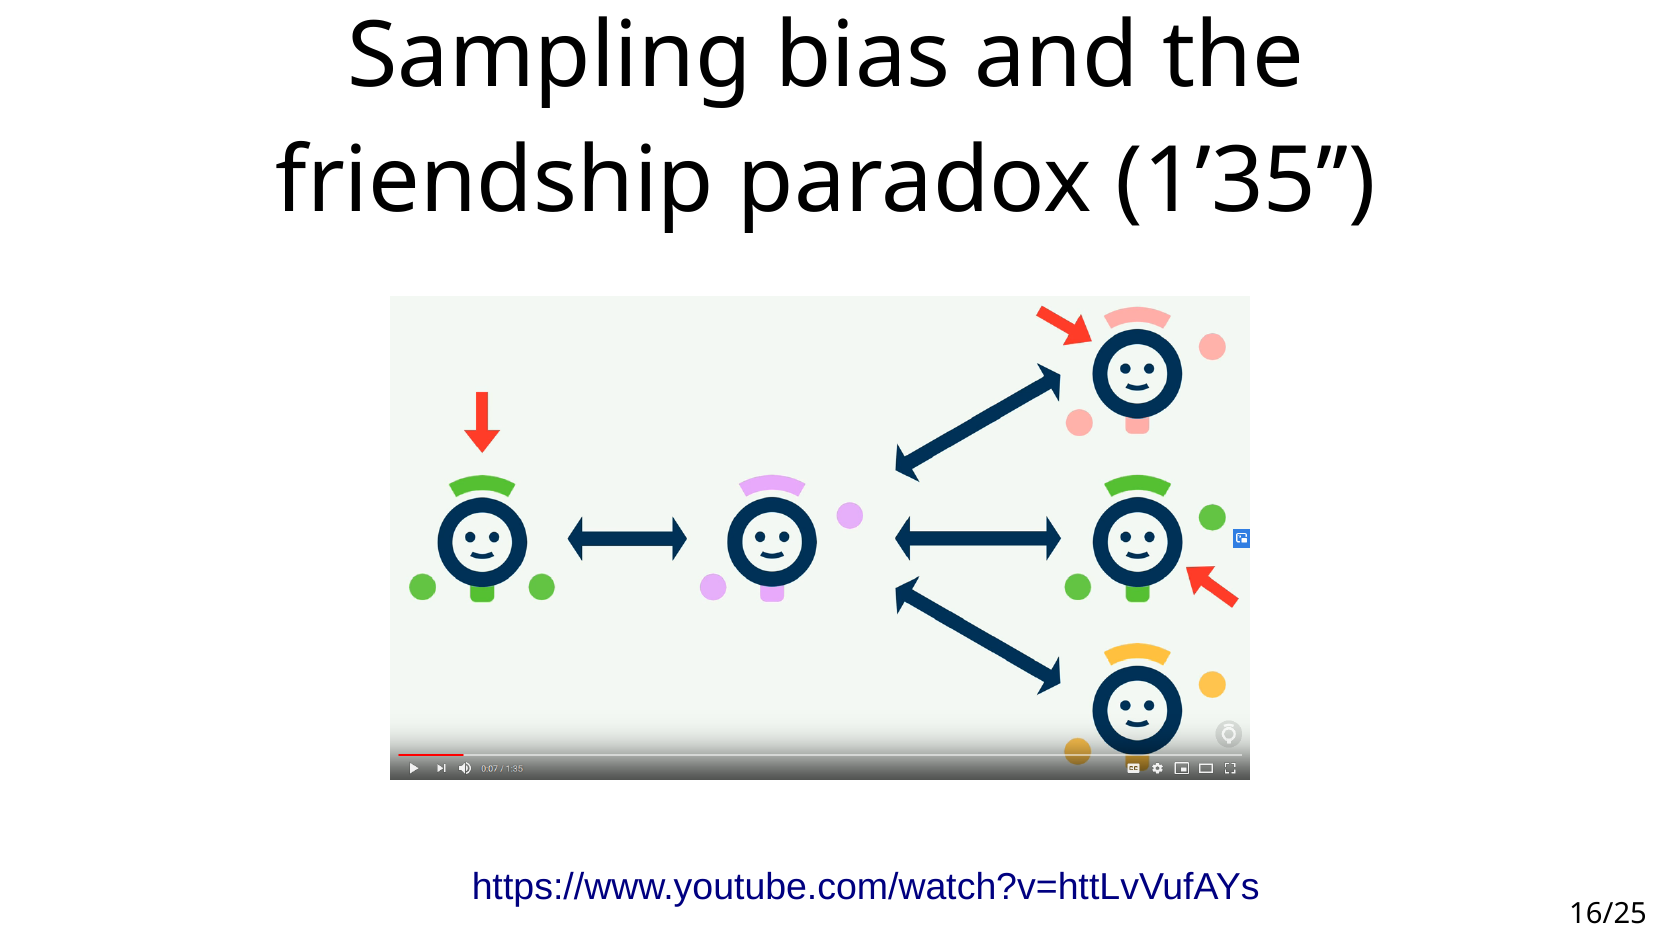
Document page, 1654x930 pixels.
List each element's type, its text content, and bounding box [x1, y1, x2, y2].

text_box https://www.youtube.com/watch?v=httLvVufAYs [457, 858, 1276, 916]
picture [390, 296, 1250, 781]
title Sampling bias and the friendship paradox (1’35’’) [82, 1, 1571, 225]
